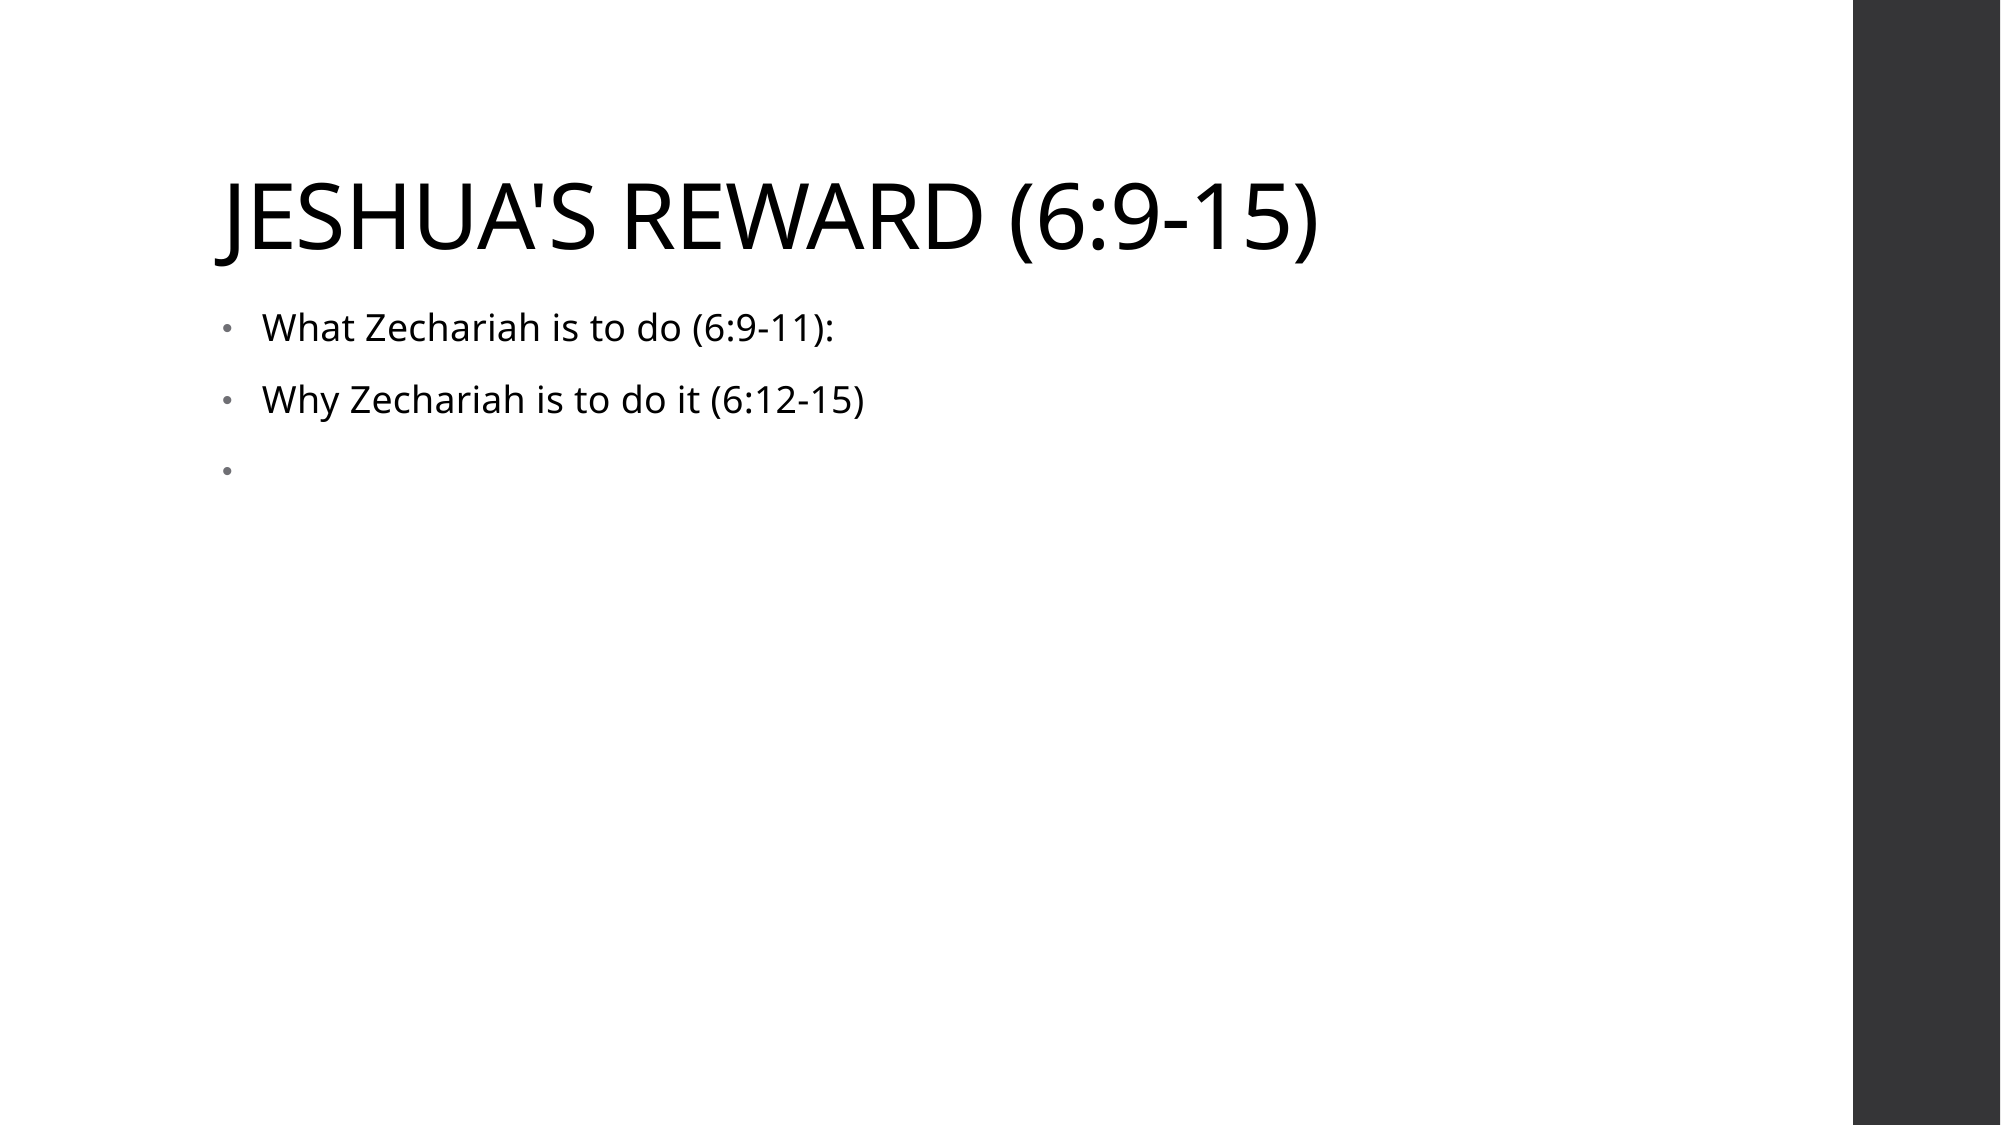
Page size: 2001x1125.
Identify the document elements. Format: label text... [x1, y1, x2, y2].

title JESHUA'S REWARD (6:9-15) [206, 60, 1797, 278]
list What Zechariah is to do (6:9-11): Why Zechariah is to do it (6:12-15) [206, 299, 1617, 1014]
